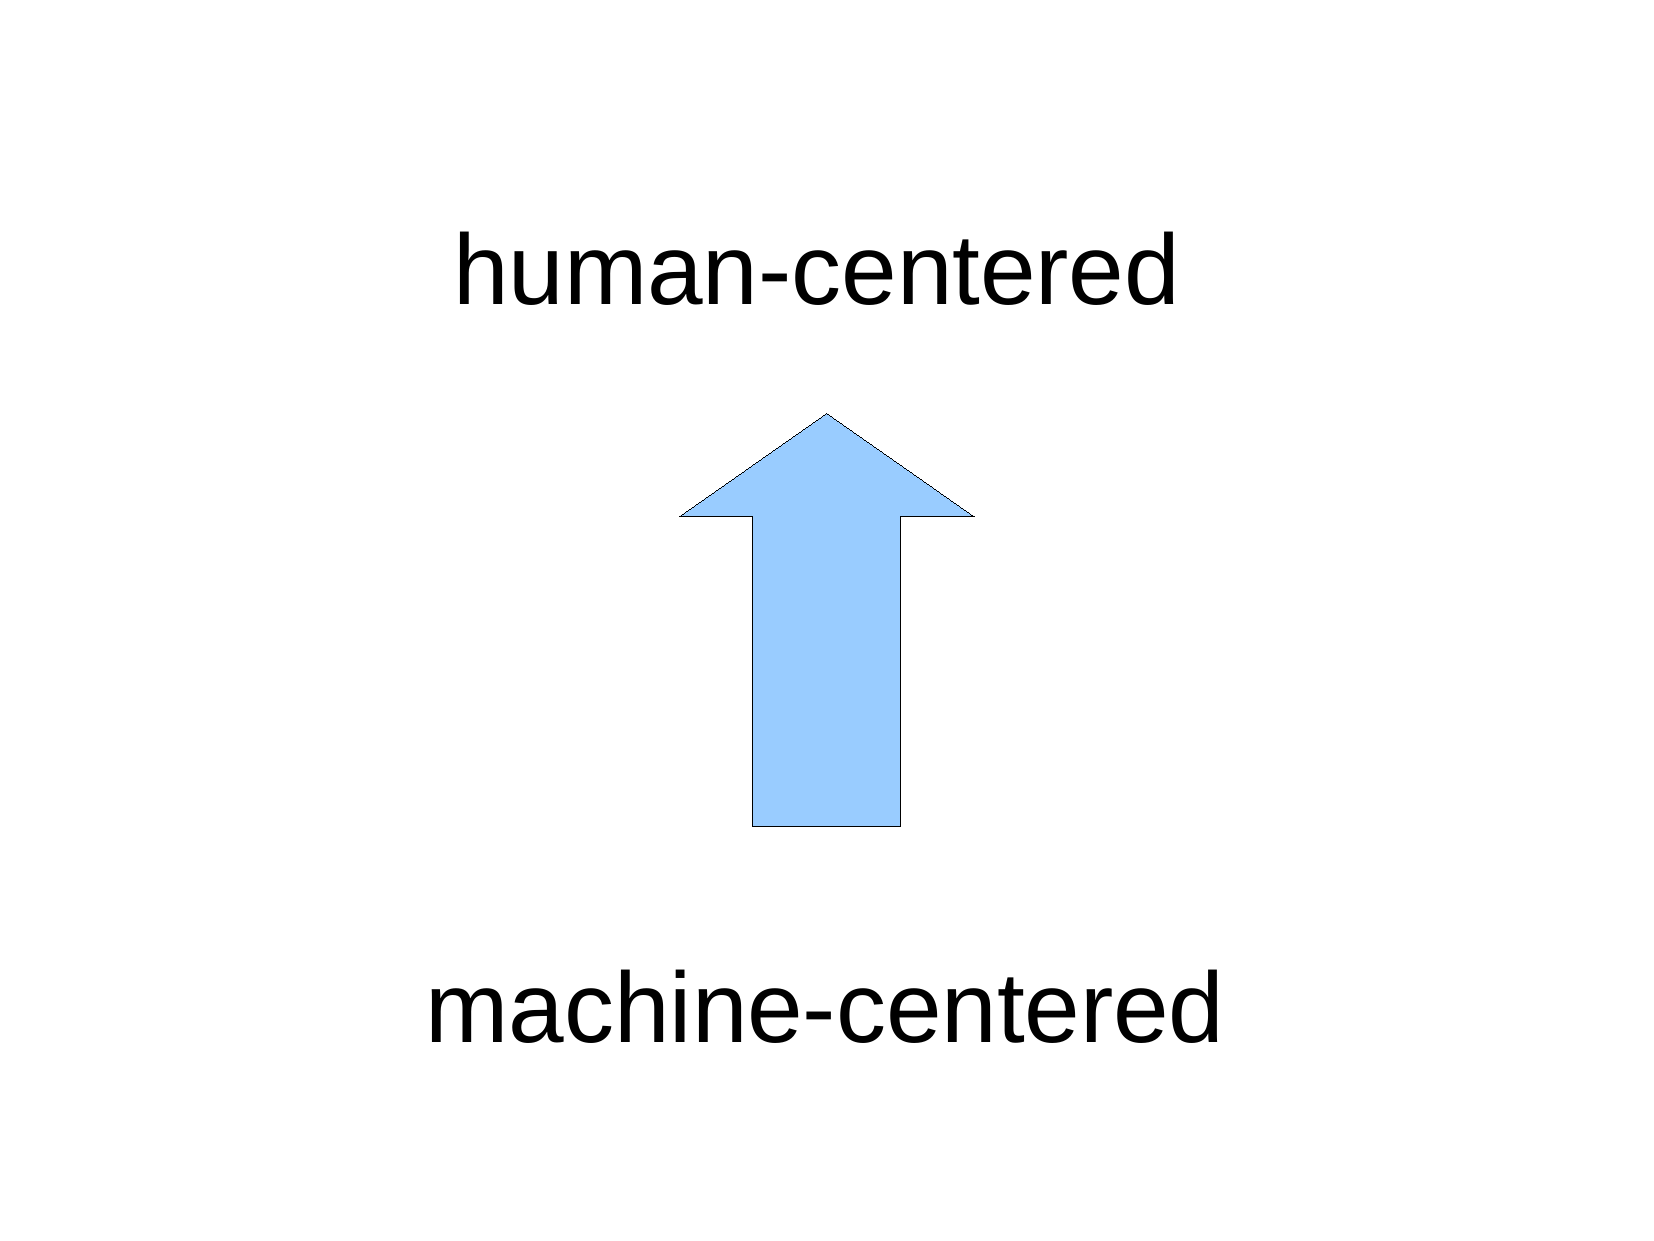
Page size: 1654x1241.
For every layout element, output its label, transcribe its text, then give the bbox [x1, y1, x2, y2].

text_box machine-centered [411, 944, 1243, 1072]
text_box [679, 413, 975, 827]
text_box human-centered [438, 206, 1215, 334]
